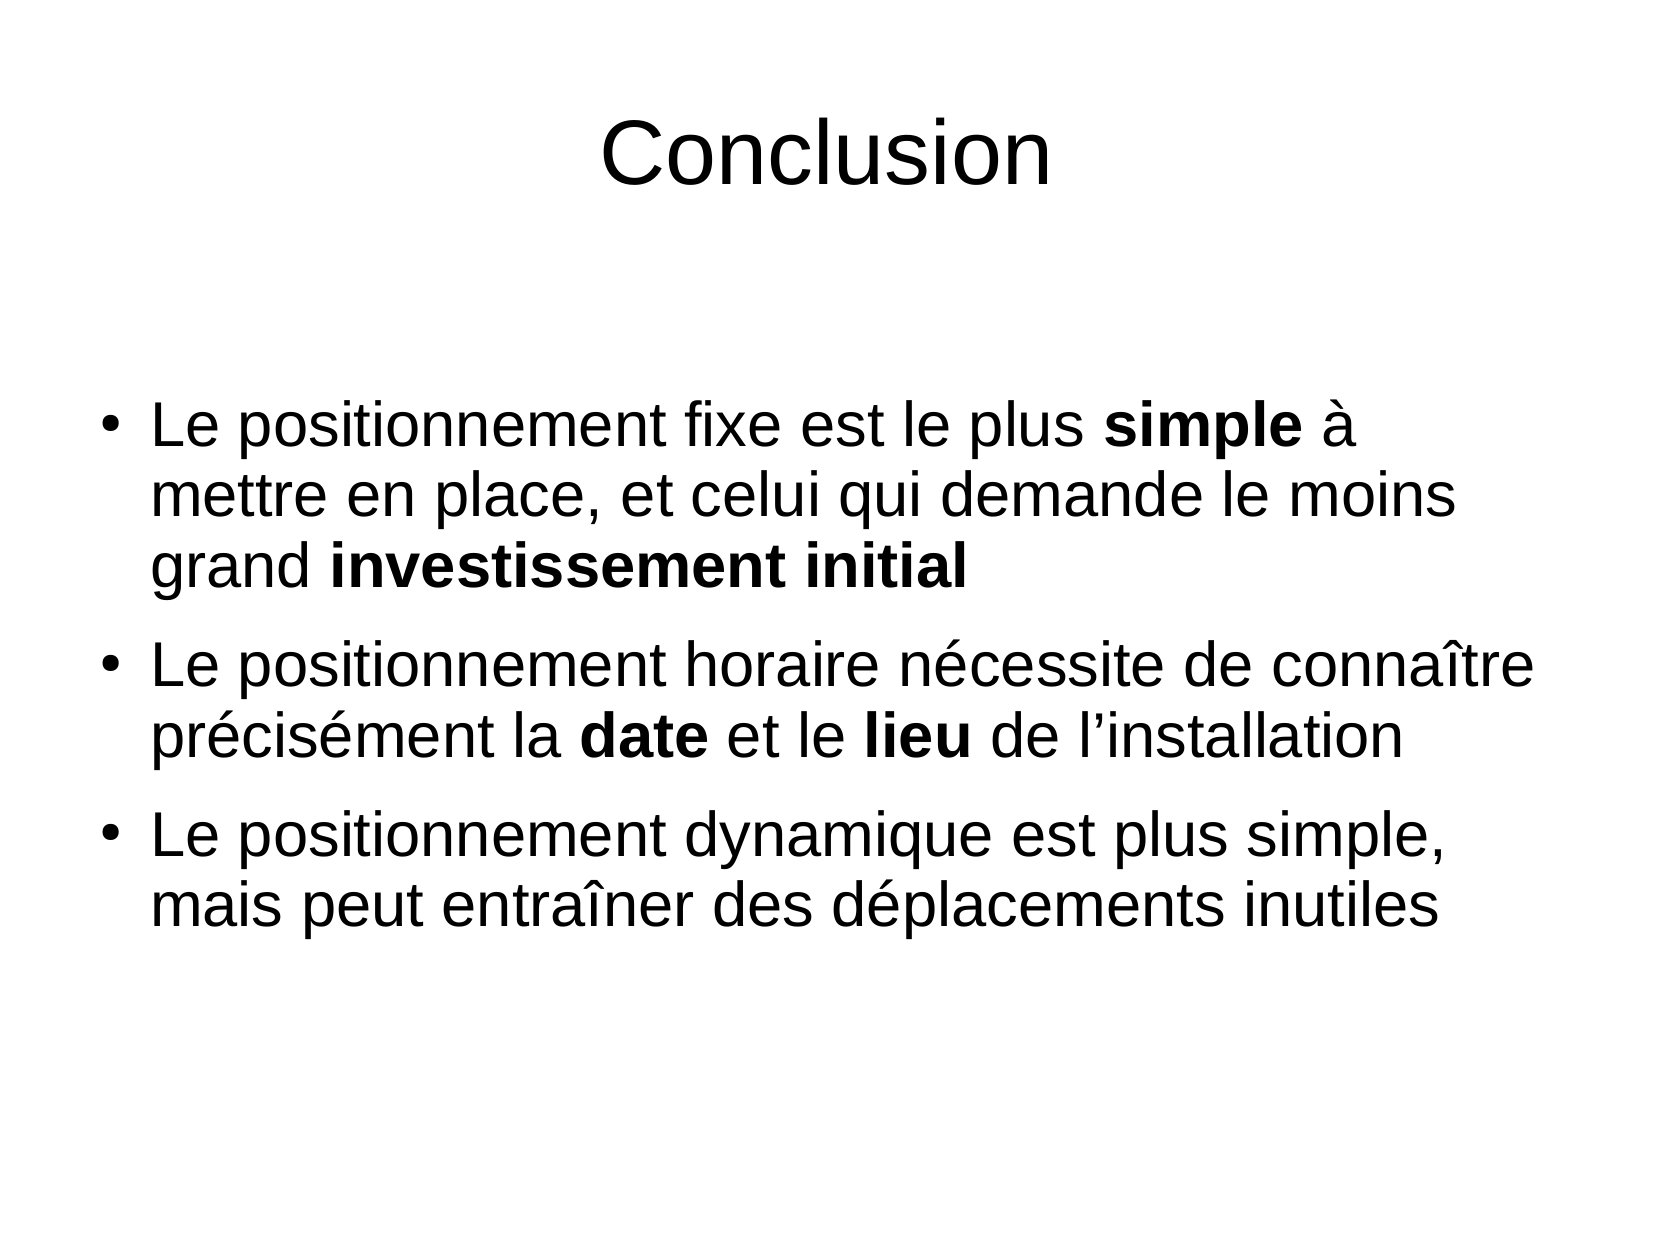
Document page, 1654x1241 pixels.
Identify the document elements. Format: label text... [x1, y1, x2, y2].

list Le positionnement fixe est le plus simple à mettre en place, et celui qui demande le moins grand investissement initial Le positionnement horaire nécessite de connaître précisément la date et le lieu de l’installation Le positionnement dynamique est plus simple, mais peut entraîner des déplacements inutiles [82, 290, 1538, 1010]
title Conclusion [82, 49, 1571, 257]
